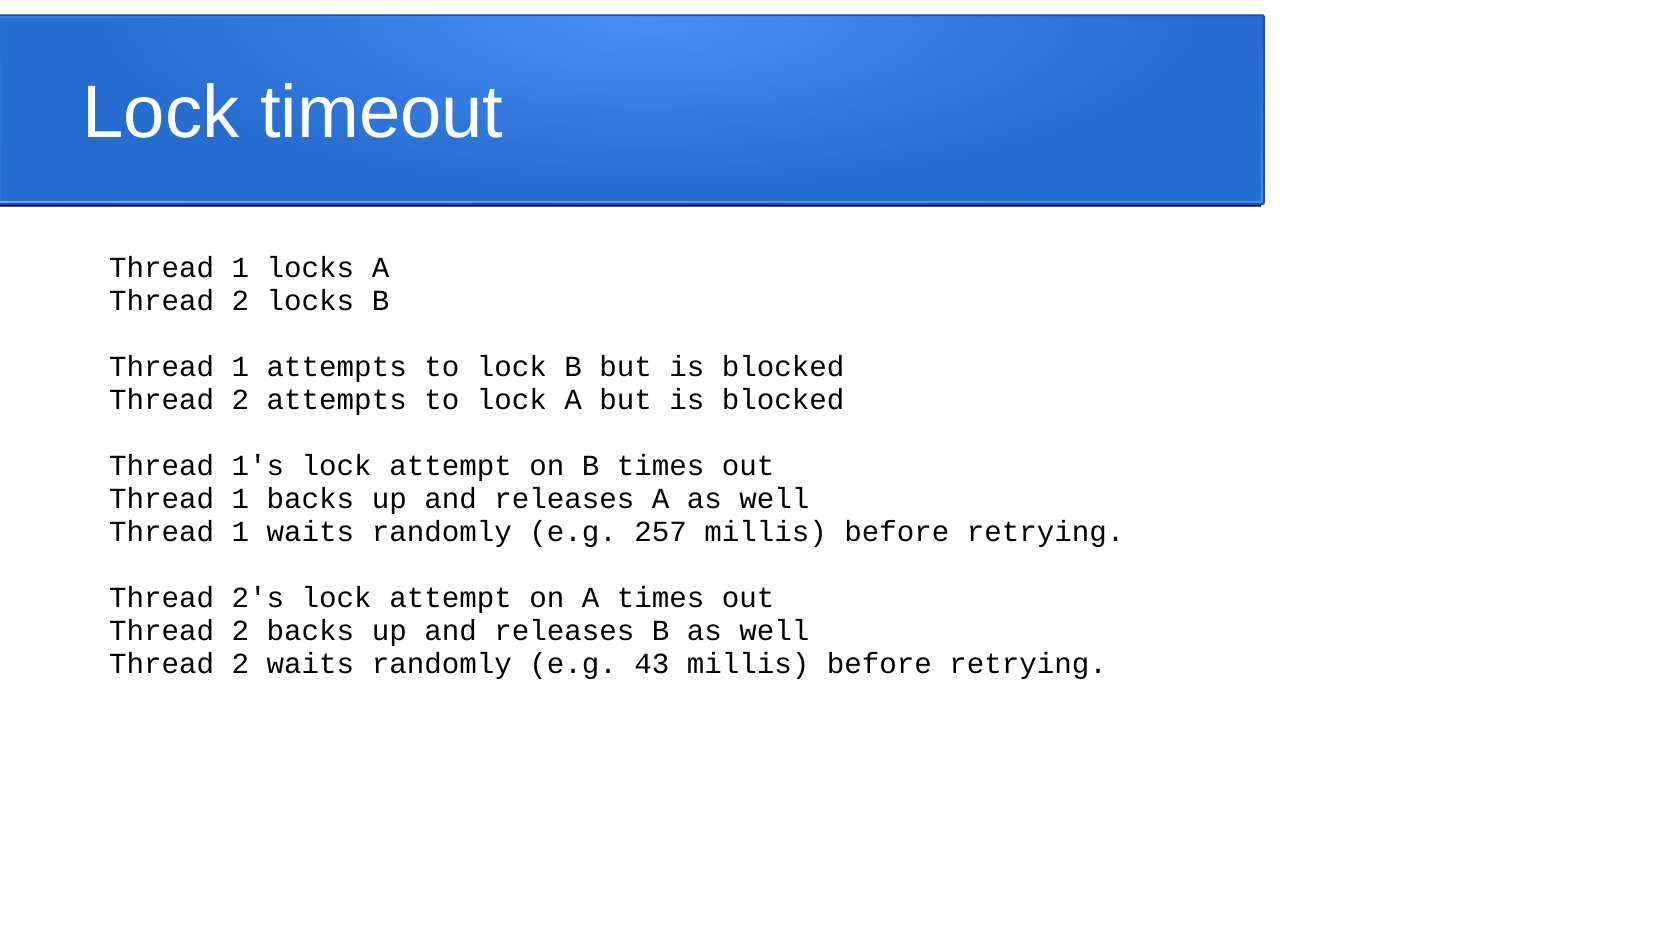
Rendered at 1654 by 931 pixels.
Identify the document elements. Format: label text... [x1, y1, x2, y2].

text_box Thread 1 locks A Thread 2 locks B Thread 1 attempts to lock B but is blocked Thread 2 attempts to lock A but is blocked Thread 1's lock attempt on B times out Thread 1 backs up and releases A as well Thread 1 waits randomly (e.g. 257 millis) before retrying. Thread 2's lock attempt on A times out Thread 2 backs up and releases B as well Thread 2 waits randomly (e.g. 43 millis) before retrying. [94, 246, 1453, 823]
title Lock timeout [82, 35, 1235, 189]
